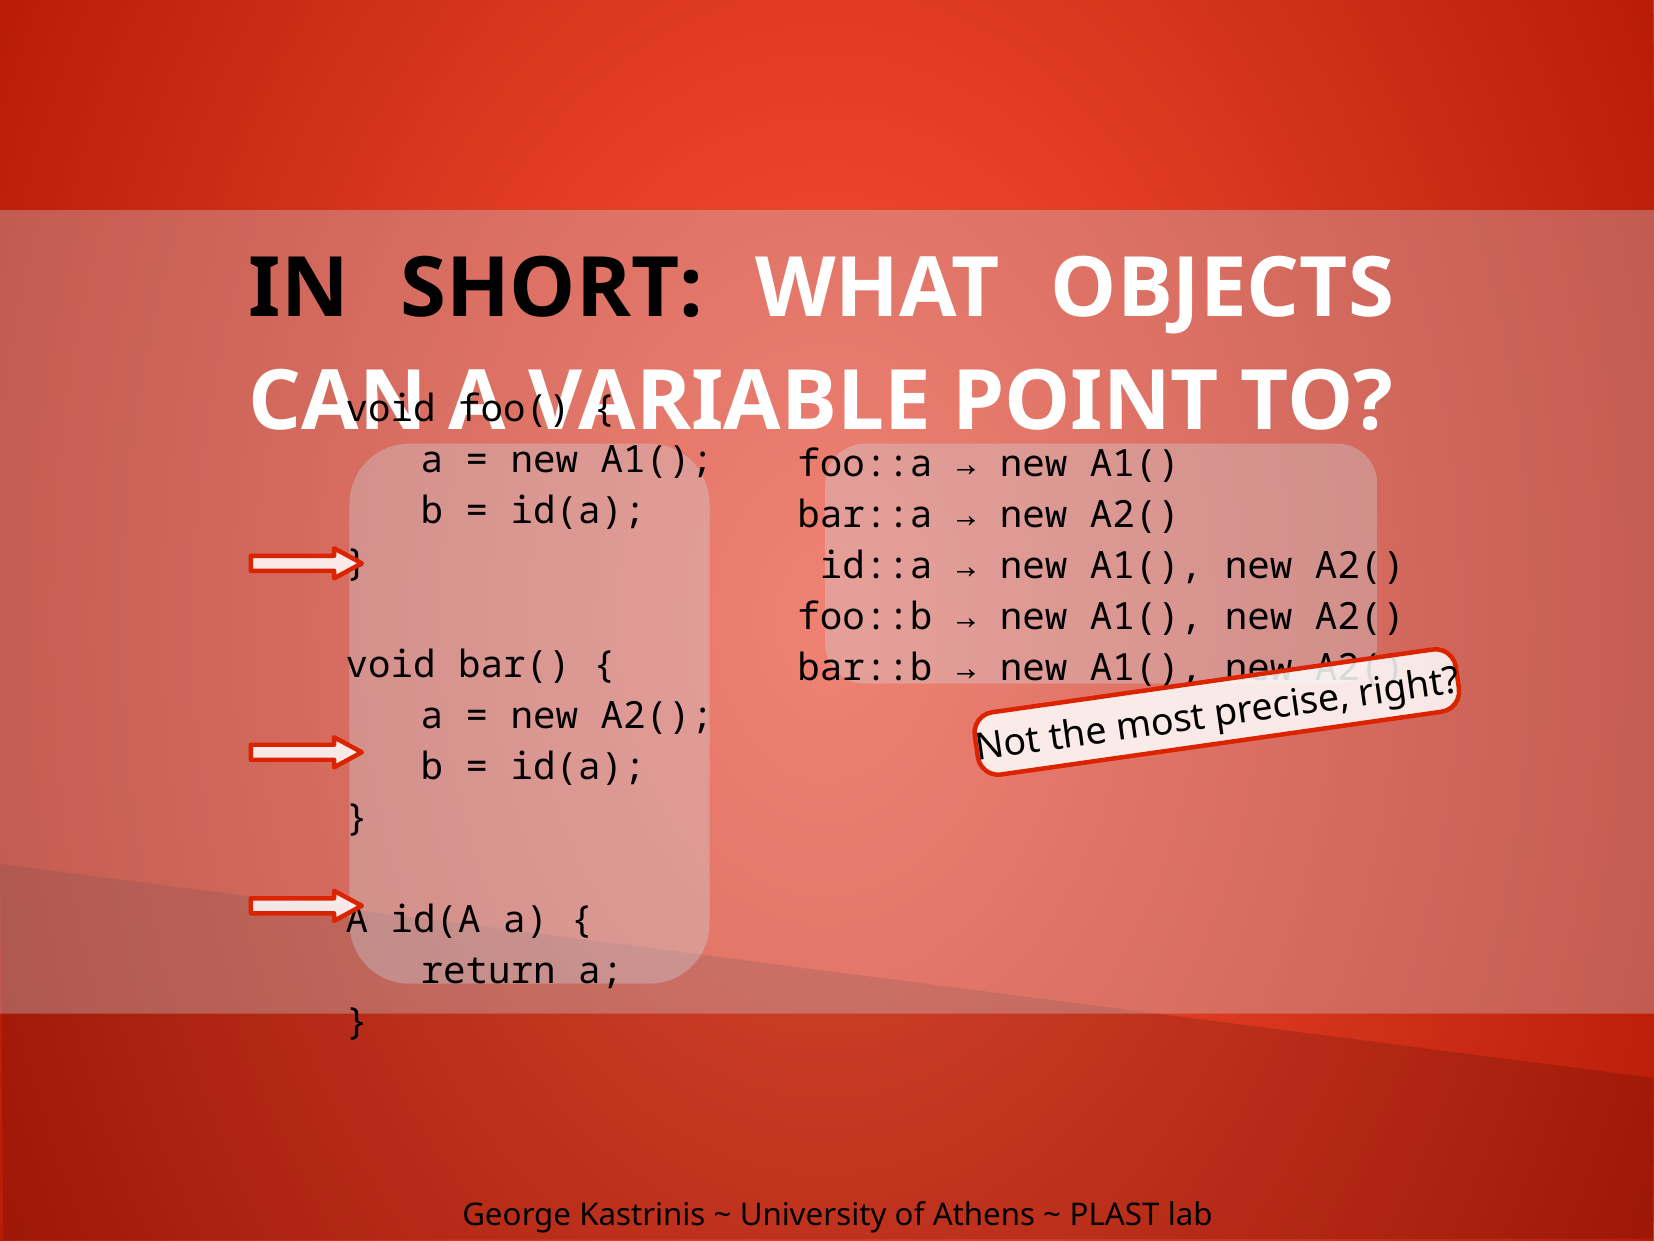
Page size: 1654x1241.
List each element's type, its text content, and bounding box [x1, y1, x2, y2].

text_box IN SHORT: WHAT OBJECTS CAN A VARIABLE POINT TO? [234, 219, 1420, 421]
text_box George Kastrinis ~ University of Athens ~ PLAST lab [447, 1185, 1207, 1236]
text_box Not the most precise, right? [974, 649, 1460, 775]
text_box [0, 210, 1654, 1014]
text_box foo::a → new A1() bar::a → new A2() id::a → new A1(), new A2() foo::b → new A1(), new A2() bar::b → new A1(), new A2() [825, 443, 1378, 684]
text_box void foo() { a = new A1(); b = id(a); } void bar() { a = new A2(); b = id(a); } A id(A a) { return a; } [349, 443, 710, 984]
